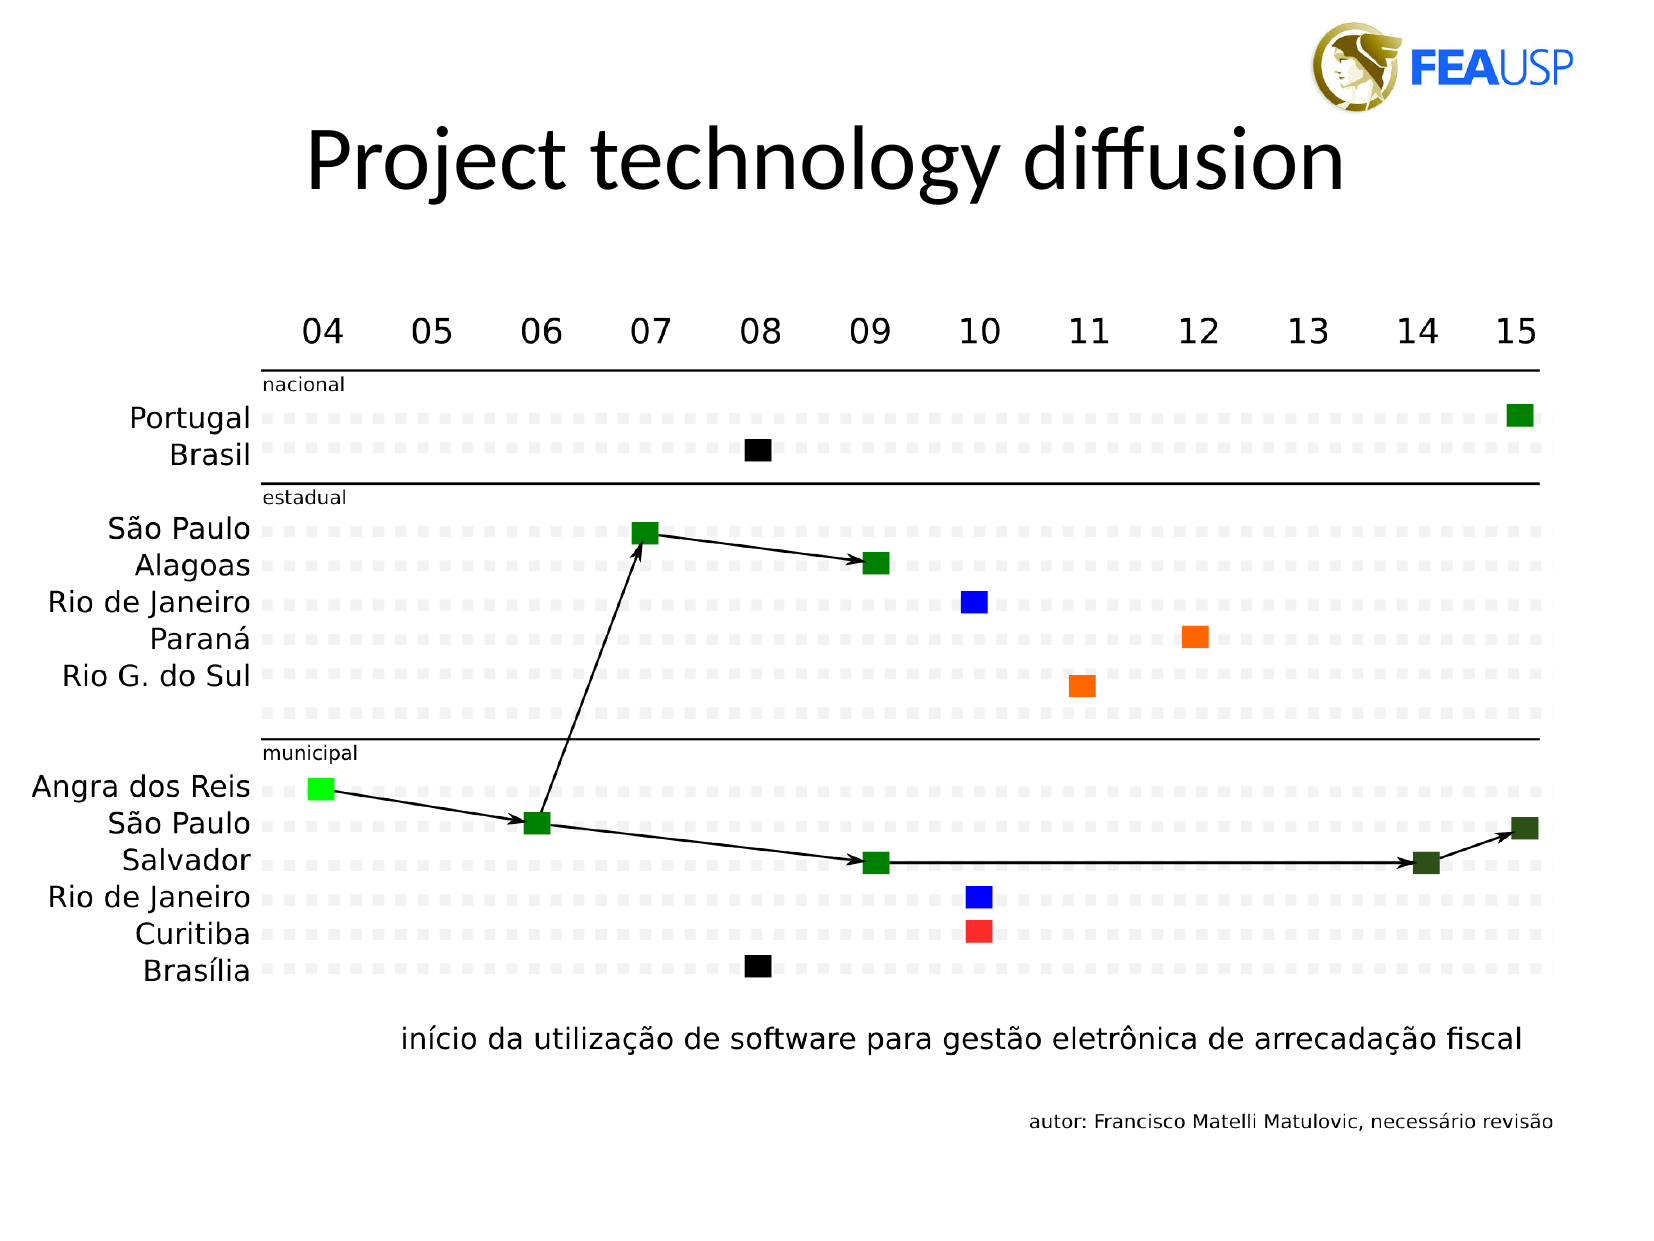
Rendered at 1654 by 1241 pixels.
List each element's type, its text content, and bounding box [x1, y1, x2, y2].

title Project technology diffusion [82, 49, 1571, 257]
picture [1308, 21, 1573, 115]
picture [10, 286, 1607, 1146]
